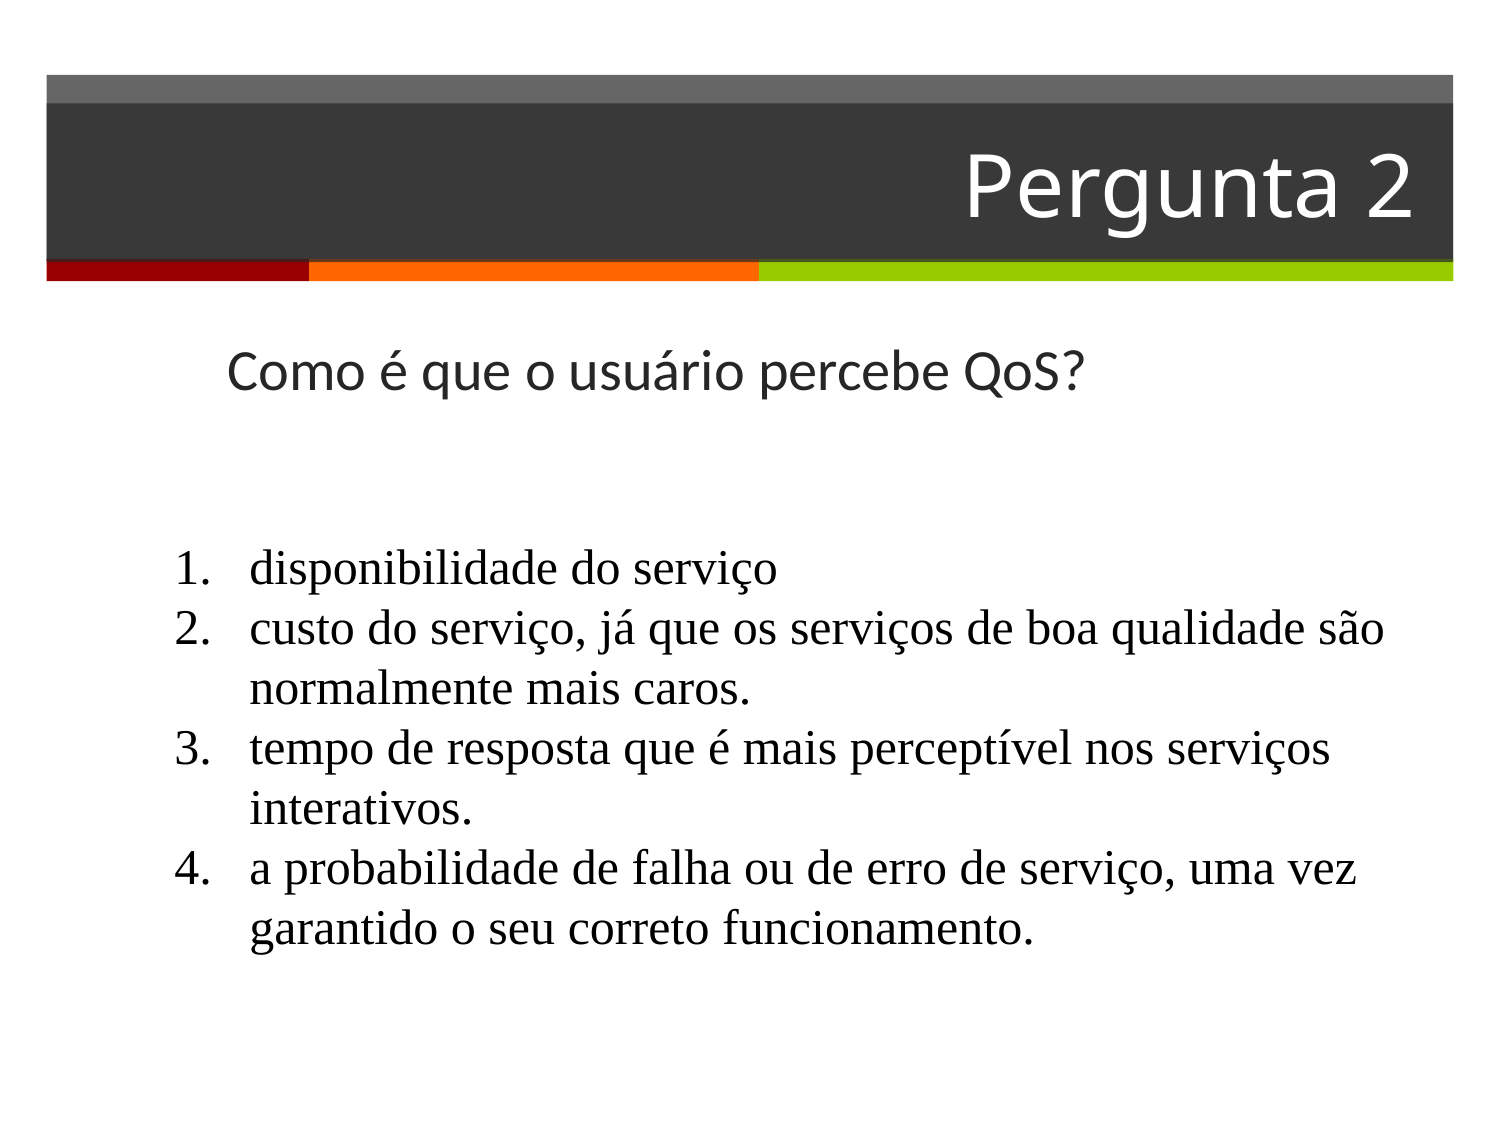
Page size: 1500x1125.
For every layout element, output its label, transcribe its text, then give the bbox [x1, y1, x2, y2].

list Como é que o usuário percebe QoS? [112, 324, 1388, 516]
title Pergunta 2 [46, 103, 1454, 263]
text_box disponibilidade do serviço custo do serviço, já que os serviços de boa qualidade são normalmente mais caros. tempo de resposta que é mais perceptível nos serviços interativos. a probabilidade de falha ou de erro de serviço, uma vez garantido o seu correto funcionamento. [159, 527, 1459, 963]
